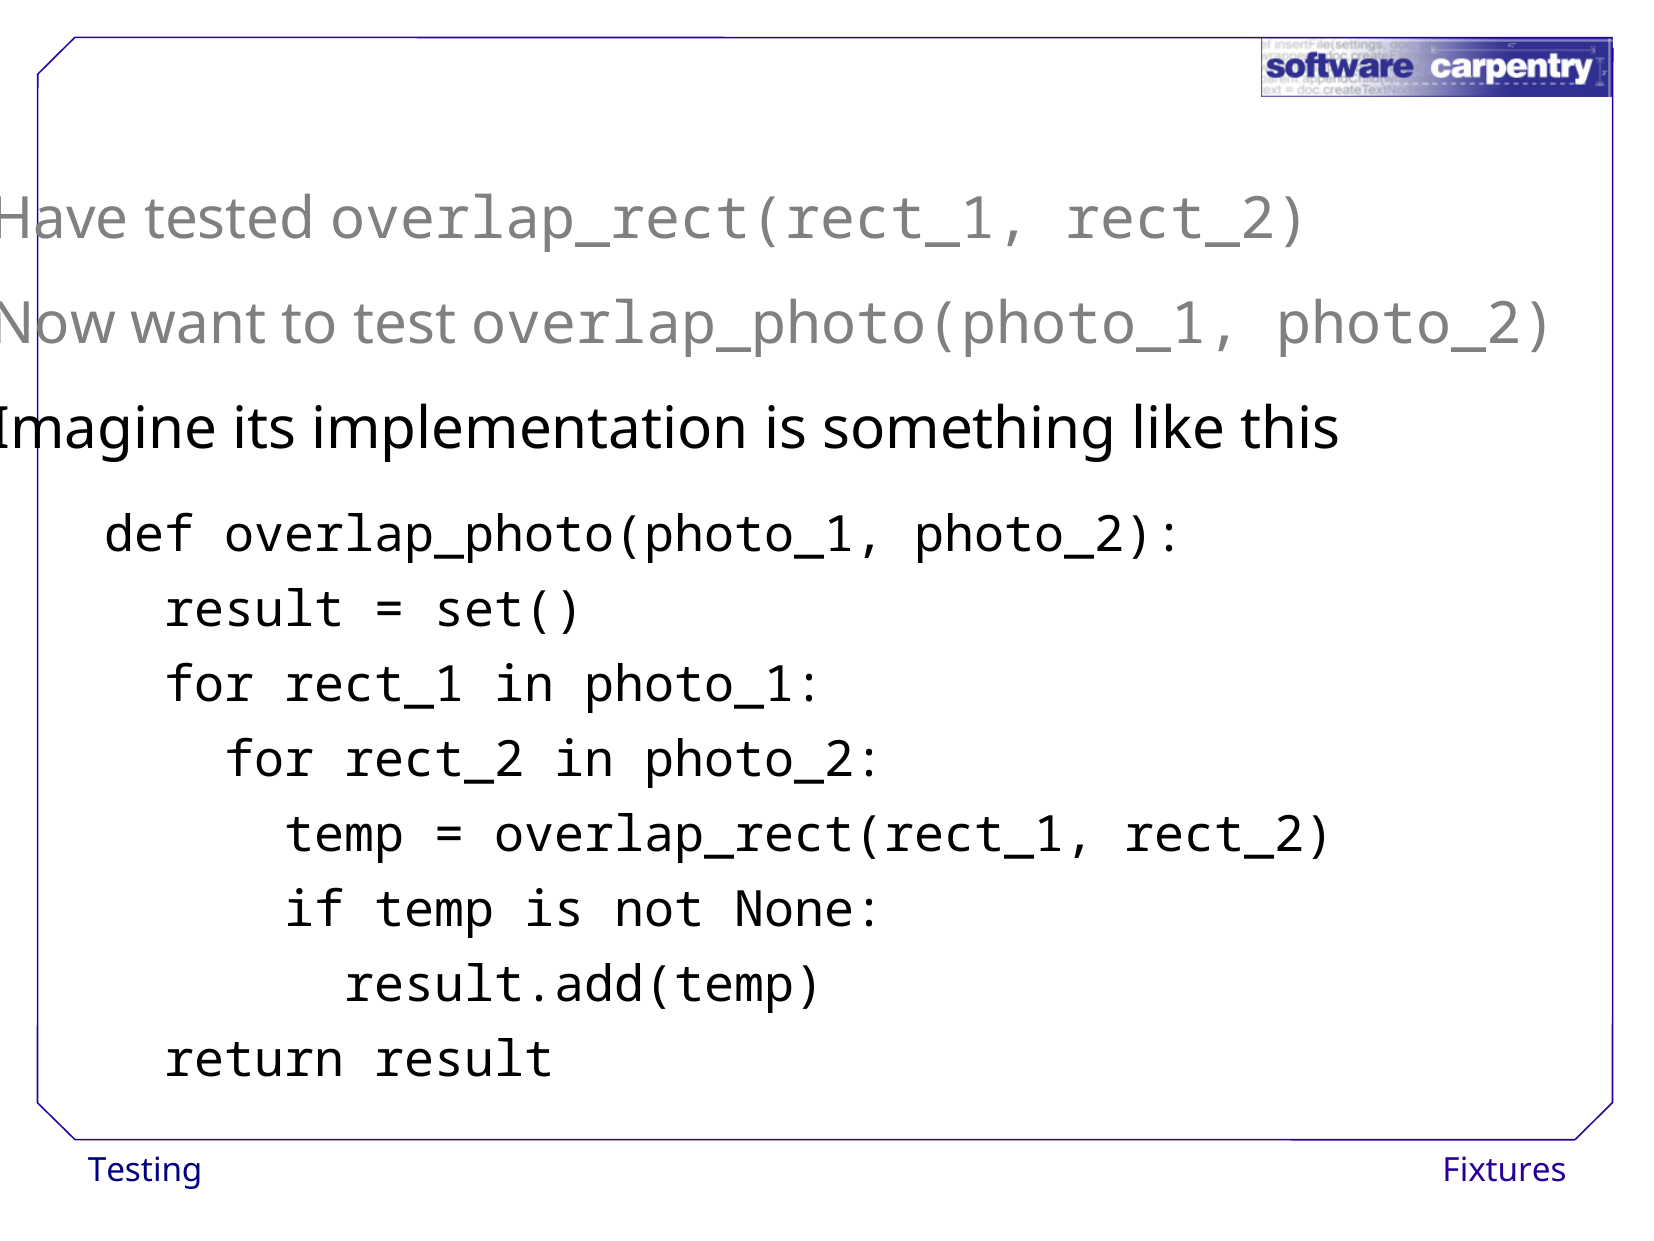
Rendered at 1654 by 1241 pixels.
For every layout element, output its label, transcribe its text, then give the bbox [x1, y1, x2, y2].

text_box def overlap_photo(photo_1, photo_2): result = set() for rect_1 in photo_1: for rect_2 in photo_2: temp = overlap_rect(rect_1, rect_2) if temp is not None: result.add(temp) return result [89, 479, 1015, 1108]
text_box Have tested overlap_rect(rect_1, rect_2) Now want to test overlap_photo(photo_1, photo_2) Imagine its implementation is something like this [0, 138, 1654, 469]
picture [1261, 39, 1613, 97]
